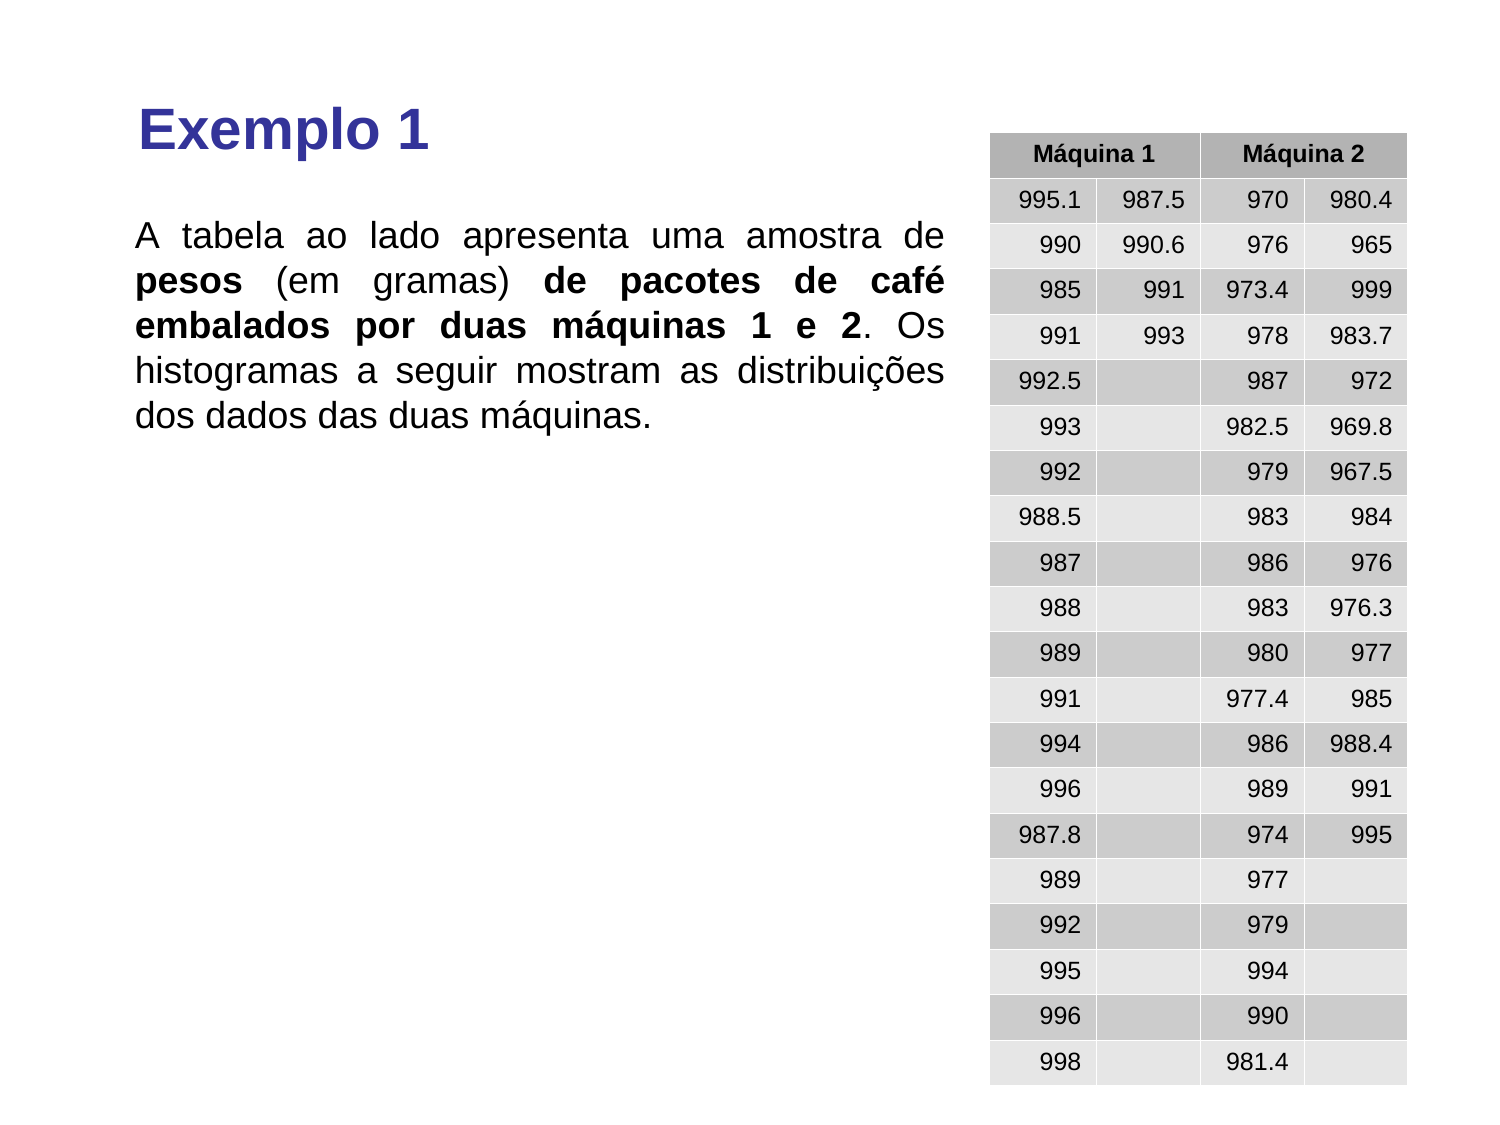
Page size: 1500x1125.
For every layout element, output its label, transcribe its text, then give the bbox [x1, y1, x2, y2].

text_box A tabela ao lado apresenta uma amostra de pesos (em gramas) de pacotes de café embalados por duas máquinas 1 e 2. Os histogramas a seguir mostram as distribuições dos dados das duas máquinas. [120, 203, 961, 444]
table_cell 976.3 [1305, 587, 1407, 631]
table_cell 993 [990, 406, 1096, 450]
table_cell 989 [990, 859, 1096, 903]
table_header Máquina 2 [1201, 133, 1407, 178]
table_cell 992 [990, 904, 1096, 949]
table_cell 995 [1305, 814, 1407, 858]
table_cell 992.5 [990, 360, 1096, 405]
table_cell 995.1 [990, 179, 1096, 223]
table_cell 999 [1305, 269, 1407, 314]
table_cell [1097, 904, 1200, 949]
table_cell [1097, 360, 1200, 405]
table_cell 990 [990, 224, 1096, 268]
table_cell [1097, 496, 1200, 541]
table_cell 979 [1201, 451, 1304, 495]
table_cell 993 [1097, 315, 1200, 359]
table_cell 987.8 [990, 814, 1096, 858]
table_cell 991 [990, 678, 1096, 722]
table_cell [1305, 859, 1407, 903]
table_cell 965 [1305, 224, 1407, 268]
table_cell 992 [990, 451, 1096, 495]
table_cell 976 [1201, 224, 1304, 268]
table_cell 996 [990, 768, 1096, 813]
table_cell 996 [990, 995, 1096, 1040]
table_cell 987 [990, 542, 1096, 586]
table_cell 991 [1097, 269, 1200, 314]
table_cell 988 [990, 587, 1096, 631]
table_cell 976 [1305, 542, 1407, 586]
table_cell 988.4 [1305, 723, 1407, 767]
table_cell 985 [990, 269, 1096, 314]
table_cell 977 [1201, 859, 1304, 903]
table_cell 987 [1201, 360, 1304, 405]
table_cell [1305, 904, 1407, 949]
table_header Máquina 1 [990, 133, 1200, 178]
table_cell 989 [1201, 768, 1304, 813]
table_cell 989 [990, 632, 1096, 677]
table_cell 983 [1201, 587, 1304, 631]
table_cell [1305, 1041, 1407, 1085]
table_cell 977 [1305, 632, 1407, 677]
table_cell [1097, 768, 1200, 813]
table_cell 987.5 [1097, 179, 1200, 223]
table_cell 994 [1201, 950, 1304, 994]
table_cell 991 [1305, 768, 1407, 813]
table_cell 983 [1201, 496, 1304, 541]
table_cell 995 [990, 950, 1096, 994]
table_cell 986 [1201, 723, 1304, 767]
table_cell 991 [990, 315, 1096, 359]
table_cell [1097, 859, 1200, 903]
table_cell [1097, 1041, 1200, 1085]
table_cell 967.5 [1305, 451, 1407, 495]
table_cell 970 [1201, 179, 1304, 223]
table_cell 980.4 [1305, 179, 1407, 223]
table_cell 972 [1305, 360, 1407, 405]
table_cell 990.6 [1097, 224, 1200, 268]
table_cell 982.5 [1201, 406, 1304, 450]
table_cell 983.7 [1305, 315, 1407, 359]
text_box Exemplo 1 [123, 84, 1400, 179]
table_cell [1097, 814, 1200, 858]
table_cell 984 [1305, 496, 1407, 541]
table_cell 978 [1201, 315, 1304, 359]
table_cell [1305, 950, 1407, 994]
table_cell 969.8 [1305, 406, 1407, 450]
table_cell 980 [1201, 632, 1304, 677]
table_cell 998 [990, 1041, 1096, 1085]
table_cell [1305, 995, 1407, 1040]
table_cell 981.4 [1201, 1041, 1304, 1085]
table_cell [1097, 632, 1200, 677]
table_cell [1097, 542, 1200, 586]
table_cell [1097, 723, 1200, 767]
table_cell 974 [1201, 814, 1304, 858]
table_cell 986 [1201, 542, 1304, 586]
table_cell [1097, 451, 1200, 495]
table_cell [1097, 995, 1200, 1040]
table_cell 979 [1201, 904, 1304, 949]
table_cell 977.4 [1201, 678, 1304, 722]
table_cell [1097, 406, 1200, 450]
table_cell [1097, 587, 1200, 631]
table_cell 973.4 [1201, 269, 1304, 314]
table_cell [1097, 950, 1200, 994]
table_cell 985 [1305, 678, 1407, 722]
table_cell [1097, 678, 1200, 722]
table_cell 994 [990, 723, 1096, 767]
table_cell 990 [1201, 995, 1304, 1040]
table_cell 988.5 [990, 496, 1096, 541]
